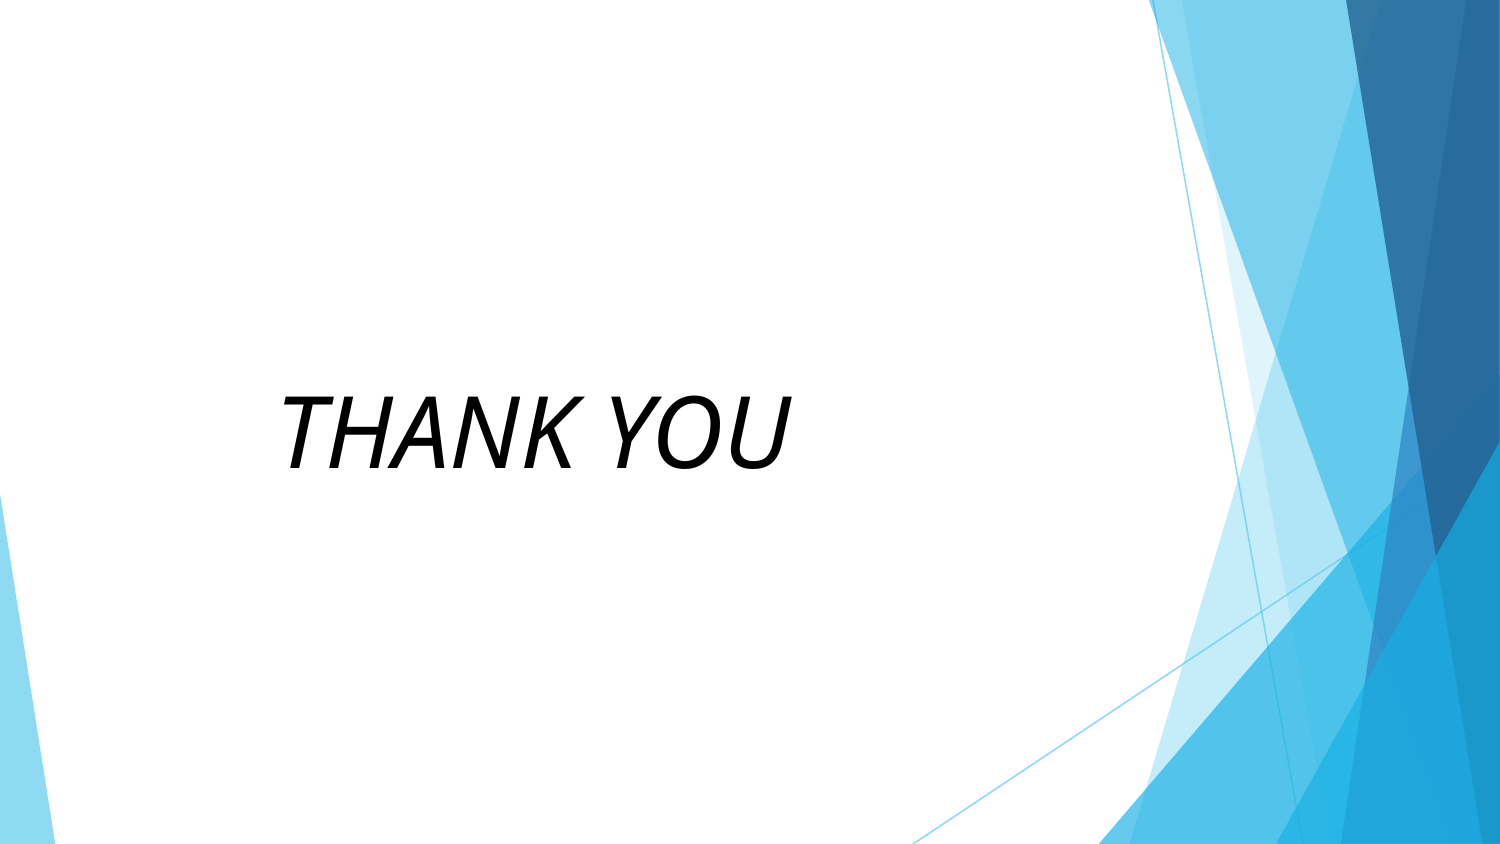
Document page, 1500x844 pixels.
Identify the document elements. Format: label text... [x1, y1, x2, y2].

text_box THANK YOU [261, 353, 1062, 505]
